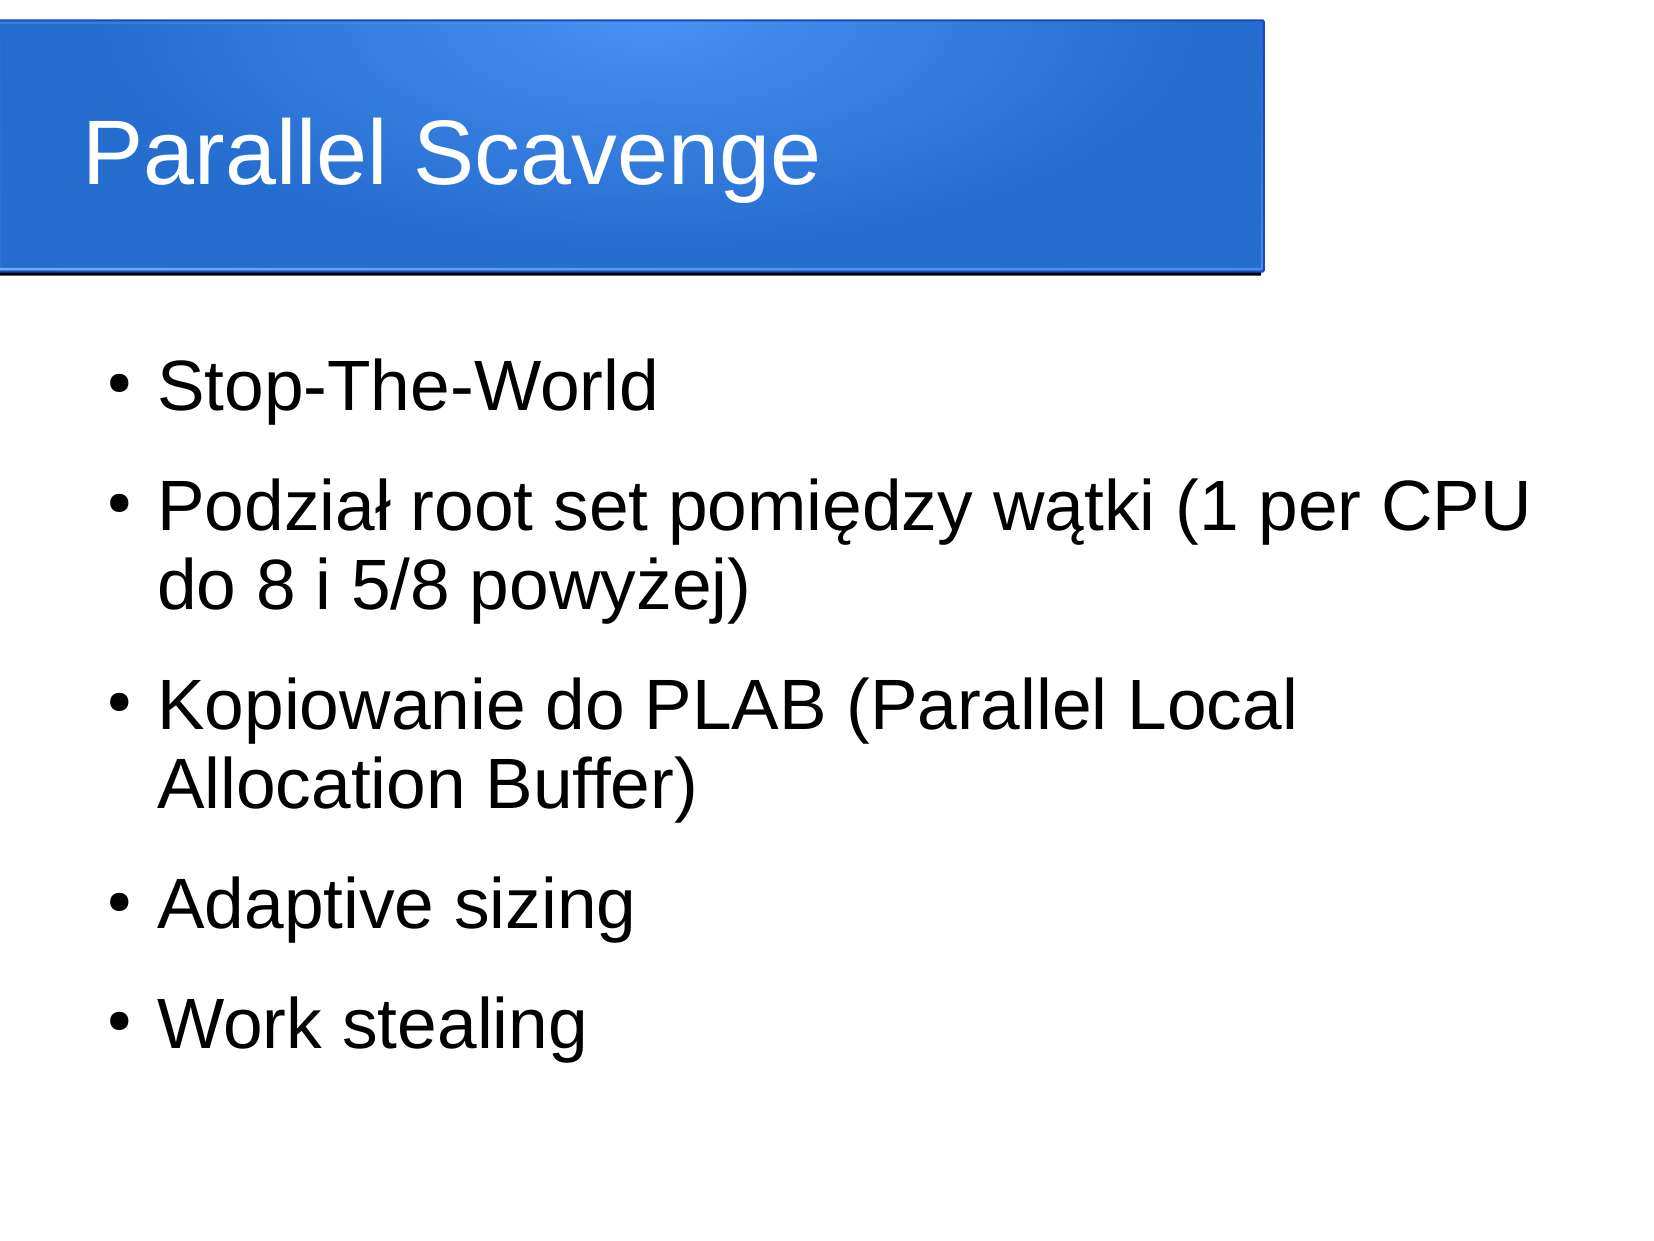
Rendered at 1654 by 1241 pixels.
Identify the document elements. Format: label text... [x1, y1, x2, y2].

title Parallel Scavenge [82, 49, 1250, 257]
list Stop-The-World Podział root set pomiędzy wątki (1 per CPU do 8 i 5/8 powyżej) Kopiowanie do PLAB (Parallel Local Allocation Buffer) Adaptive sizing Work stealing [89, 345, 1546, 1066]
